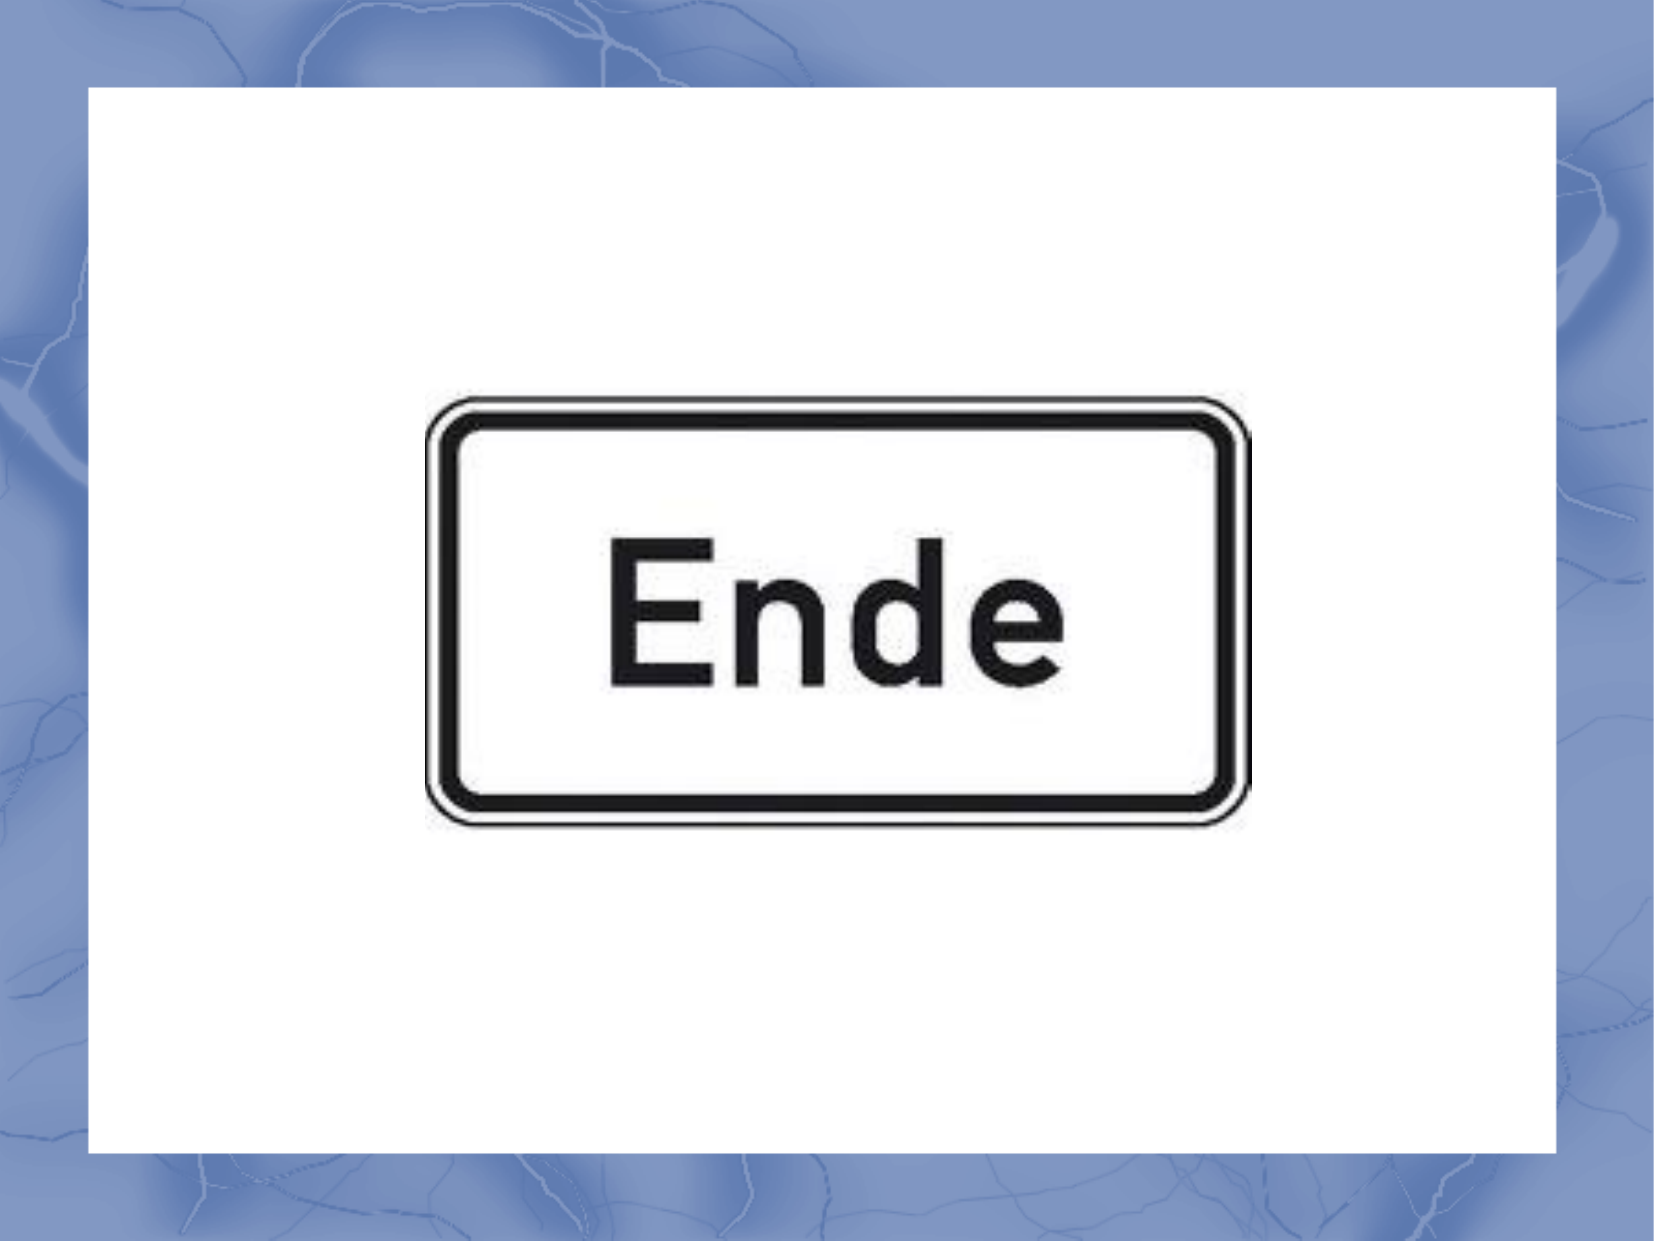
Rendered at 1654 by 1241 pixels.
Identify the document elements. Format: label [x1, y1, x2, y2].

picture [0, 0, 1654, 1241]
list [147, 325, 1506, 1010]
